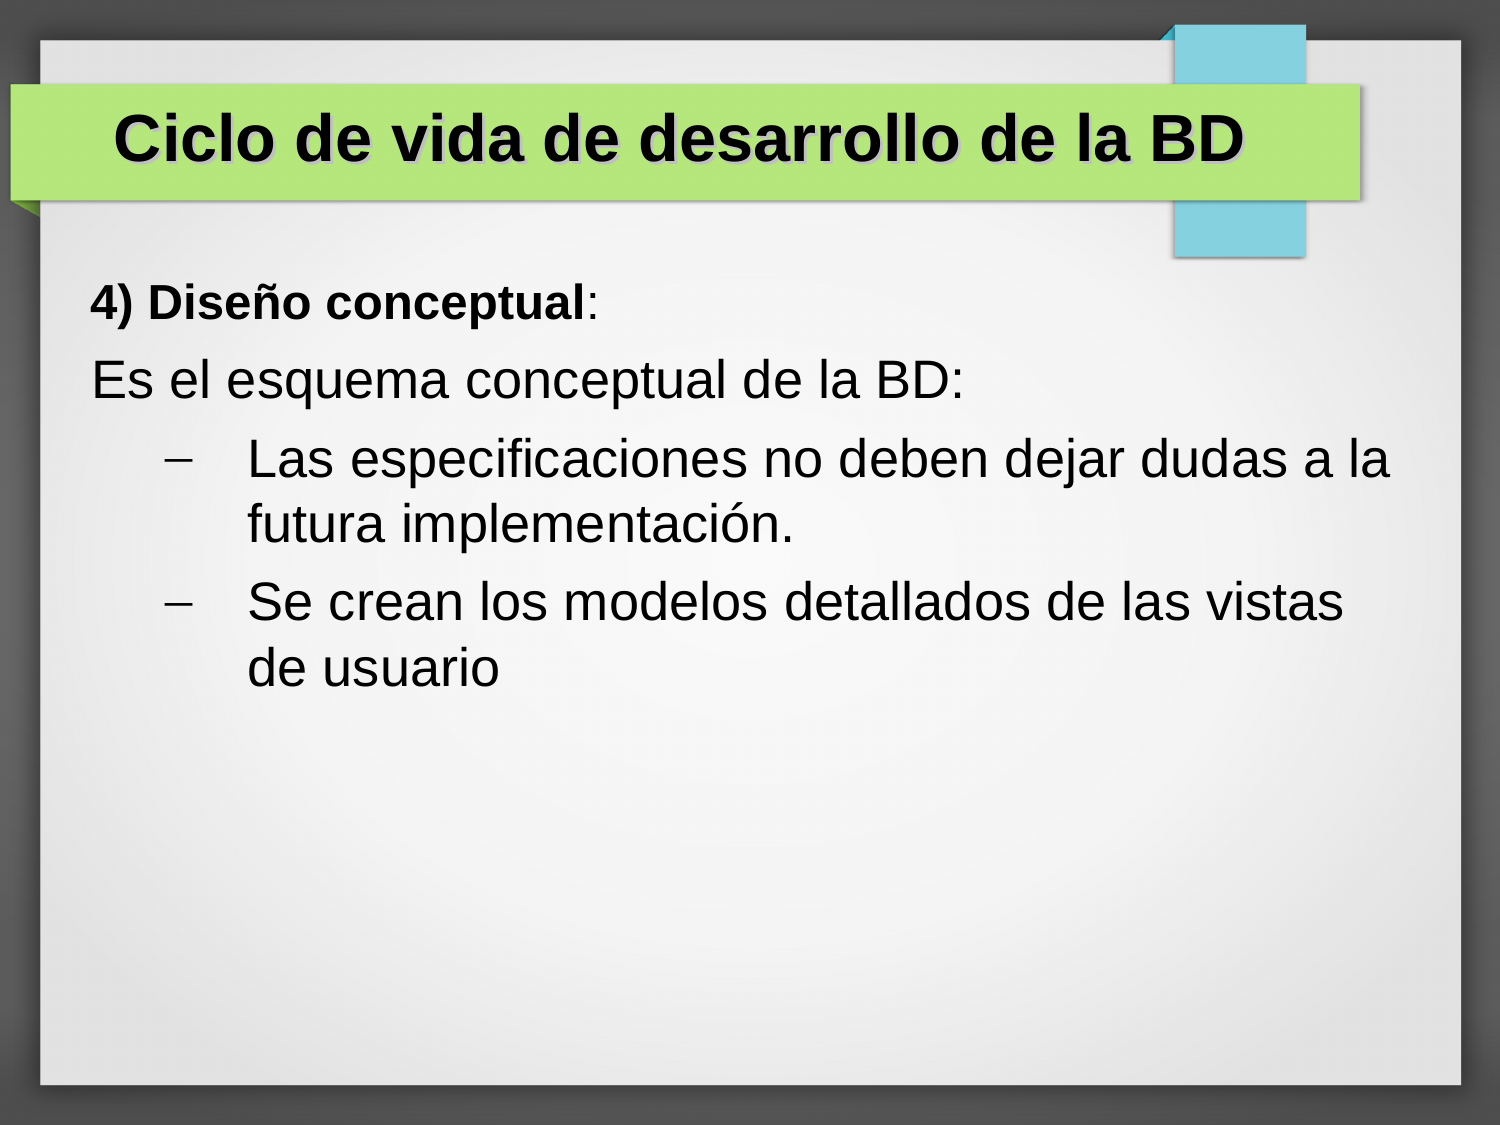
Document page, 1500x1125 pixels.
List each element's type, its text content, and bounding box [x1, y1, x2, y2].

list 4) Diseño conceptual: Es el esquema conceptual de la BD: Las especificaciones no deben dejar dudas a la futura implementación. Se crean los modelos detallados de las vistas de usuario [75, 267, 1426, 921]
picture [0, 0, 1500, 1125]
title Ciclo de vida de desarrollo de la BD [75, 85, 1347, 193]
